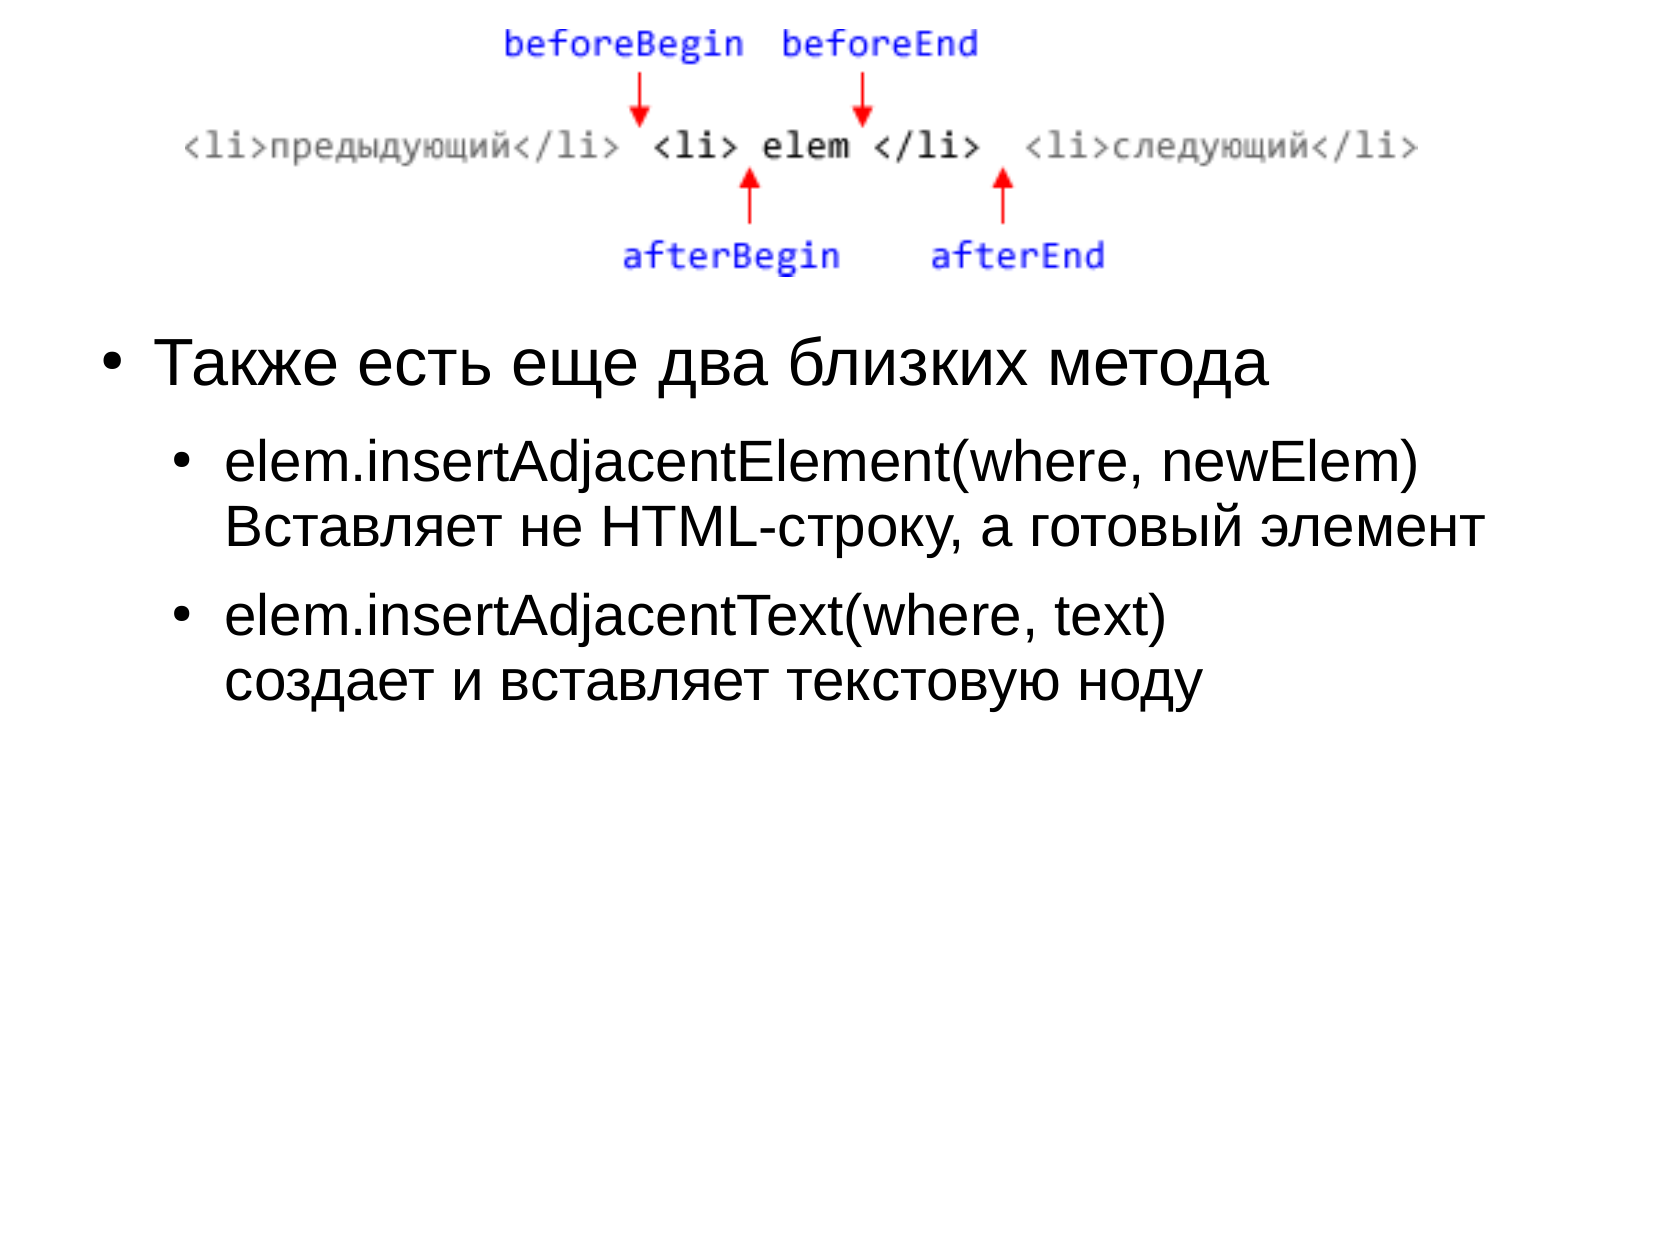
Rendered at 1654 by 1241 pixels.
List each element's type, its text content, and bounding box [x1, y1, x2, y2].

picture [185, 29, 1418, 277]
list Также есть еще два близких метода elem.insertAdjacentElement(where, newElem) Вставляет не HTML-строку, а готовый элемент elem.insertAdjacentText(where, text) создает и вставляет текстовую ноду [82, 324, 1571, 1109]
